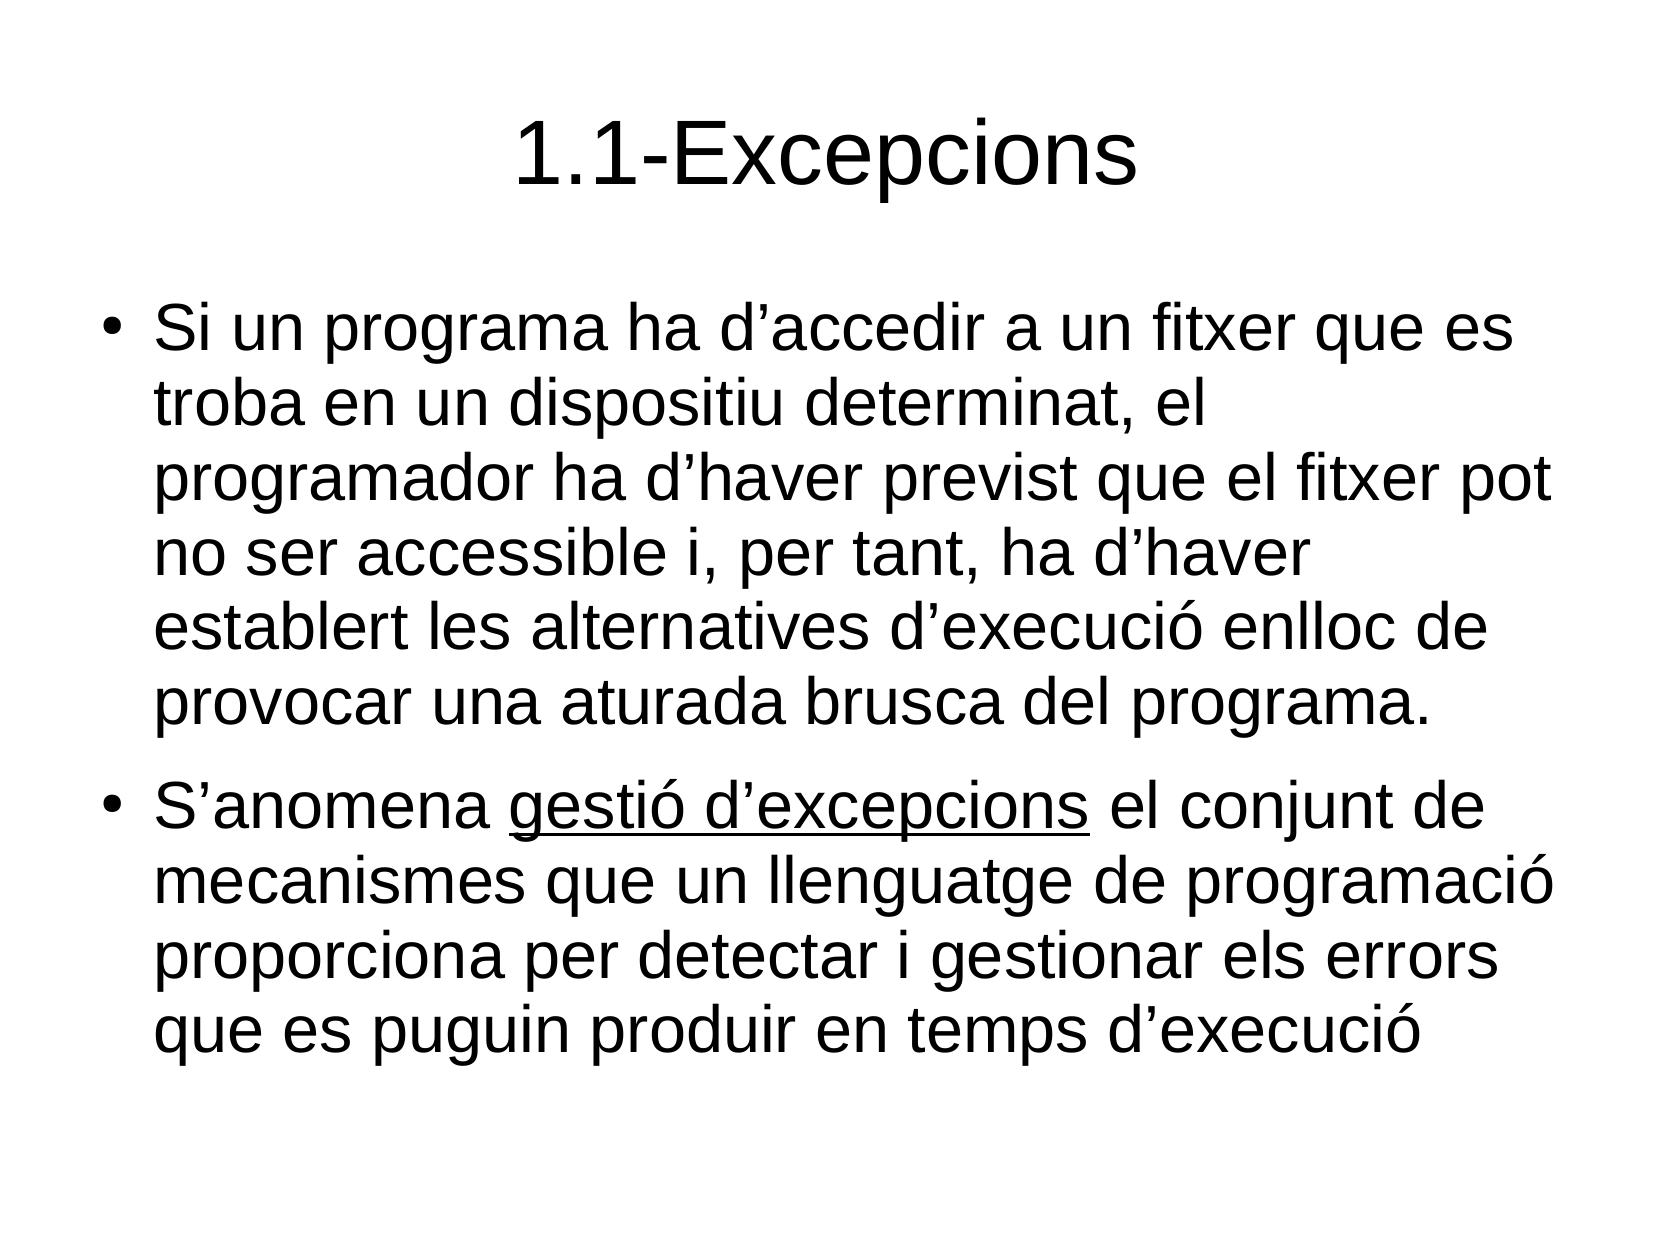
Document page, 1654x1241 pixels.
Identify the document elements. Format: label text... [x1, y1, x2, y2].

list Si un programa ha d’accedir a un fitxer que es troba en un dispositiu determinat, el programador ha d’haver previst que el fitxer pot no ser accessible i, per tant, ha d’haver establert les alternatives d’execució enlloc de provocar una aturada brusca del programa. S’anomena gestió d’excepcions el conjunt de mecanismes que un llenguatge de programació proporciona per detectar i gestionar els errors que es puguin produir en temps d’execució [82, 290, 1571, 1109]
title 1.1-Excepcions [82, 49, 1571, 257]
